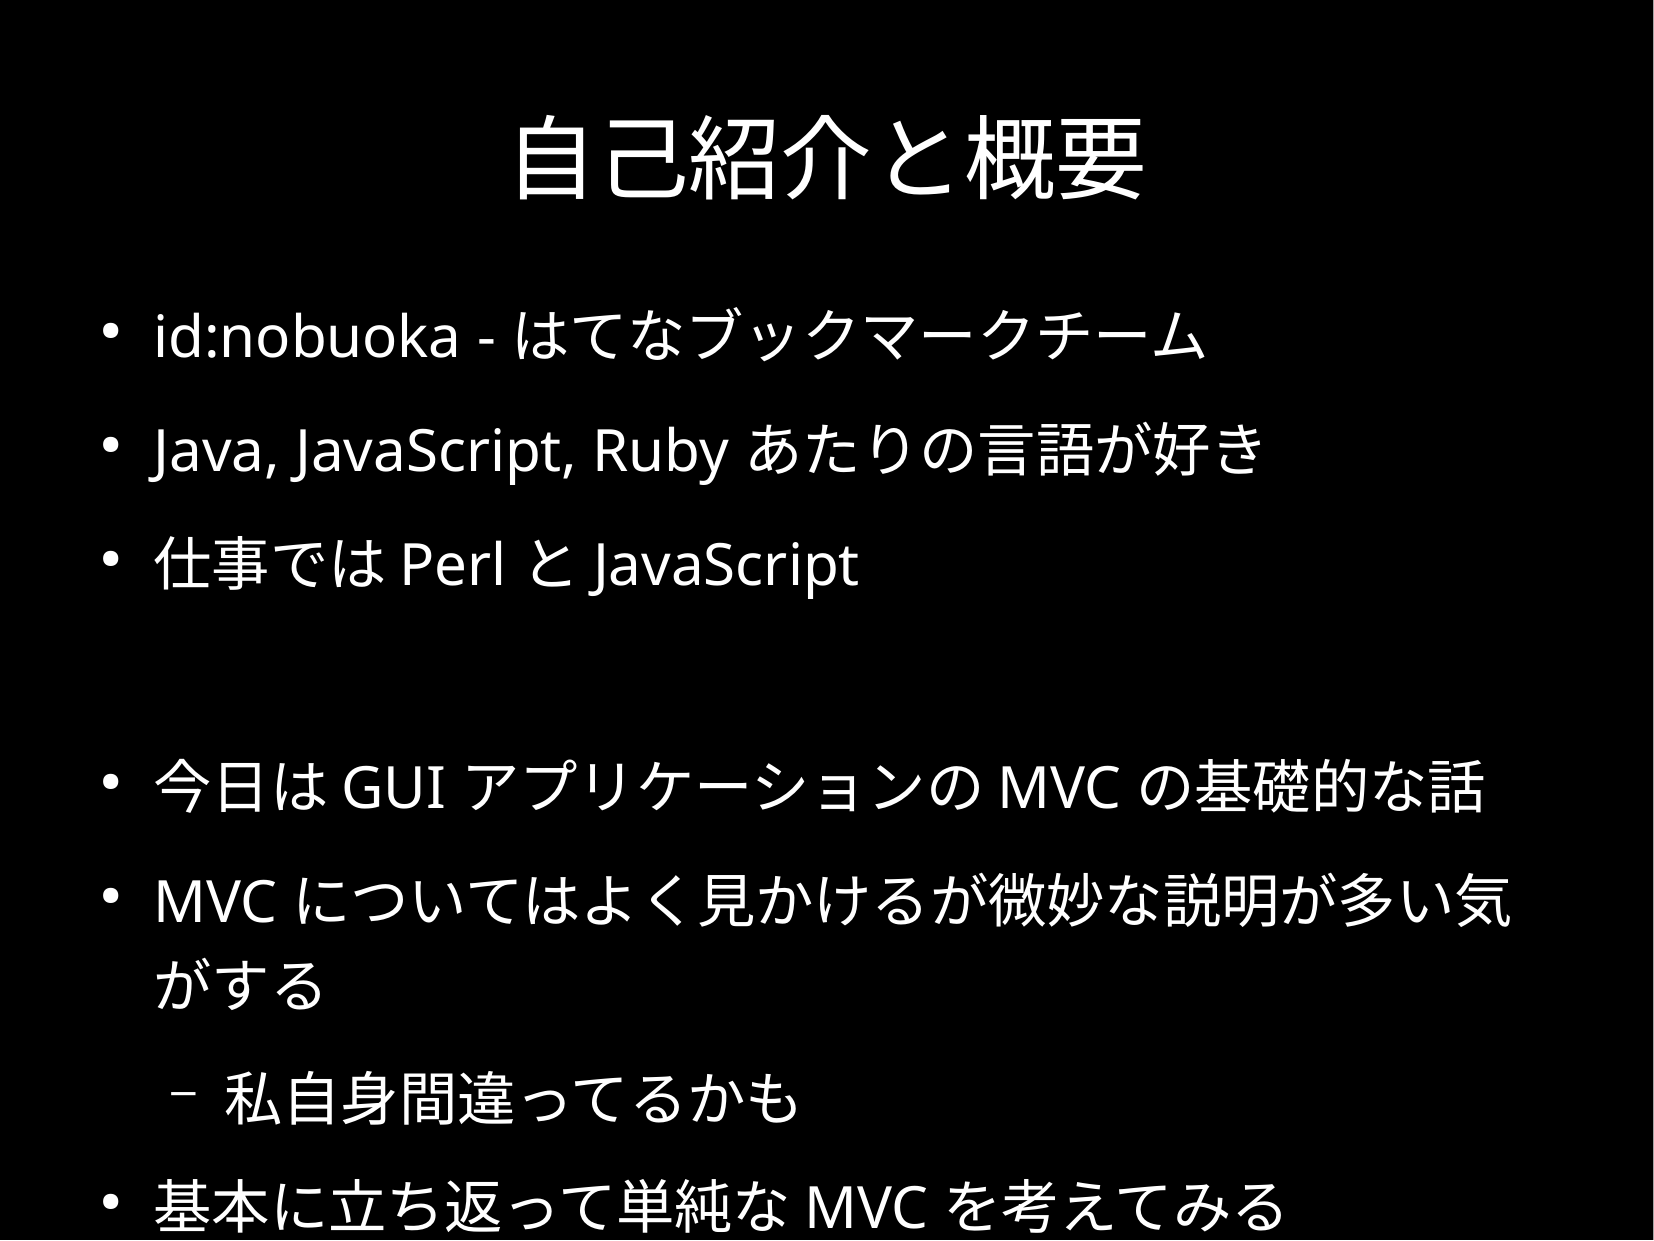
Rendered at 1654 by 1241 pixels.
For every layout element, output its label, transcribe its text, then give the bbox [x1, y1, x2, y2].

list id:nobuoka - はてなブックマークチーム Java, JavaScript, Ruby あたりの言語が好き 仕事では Perl と JavaScript 今日は GUI アプリケーションの MVC の基礎的な話 MVC についてはよく見かけるが微妙な説明が多い気がする 私自身間違ってるかも 基本に立ち返って単純な MVC を考えてみる オセロ的なゲームを例に [82, 290, 1538, 1241]
title 自己紹介と概要 [82, 49, 1571, 257]
